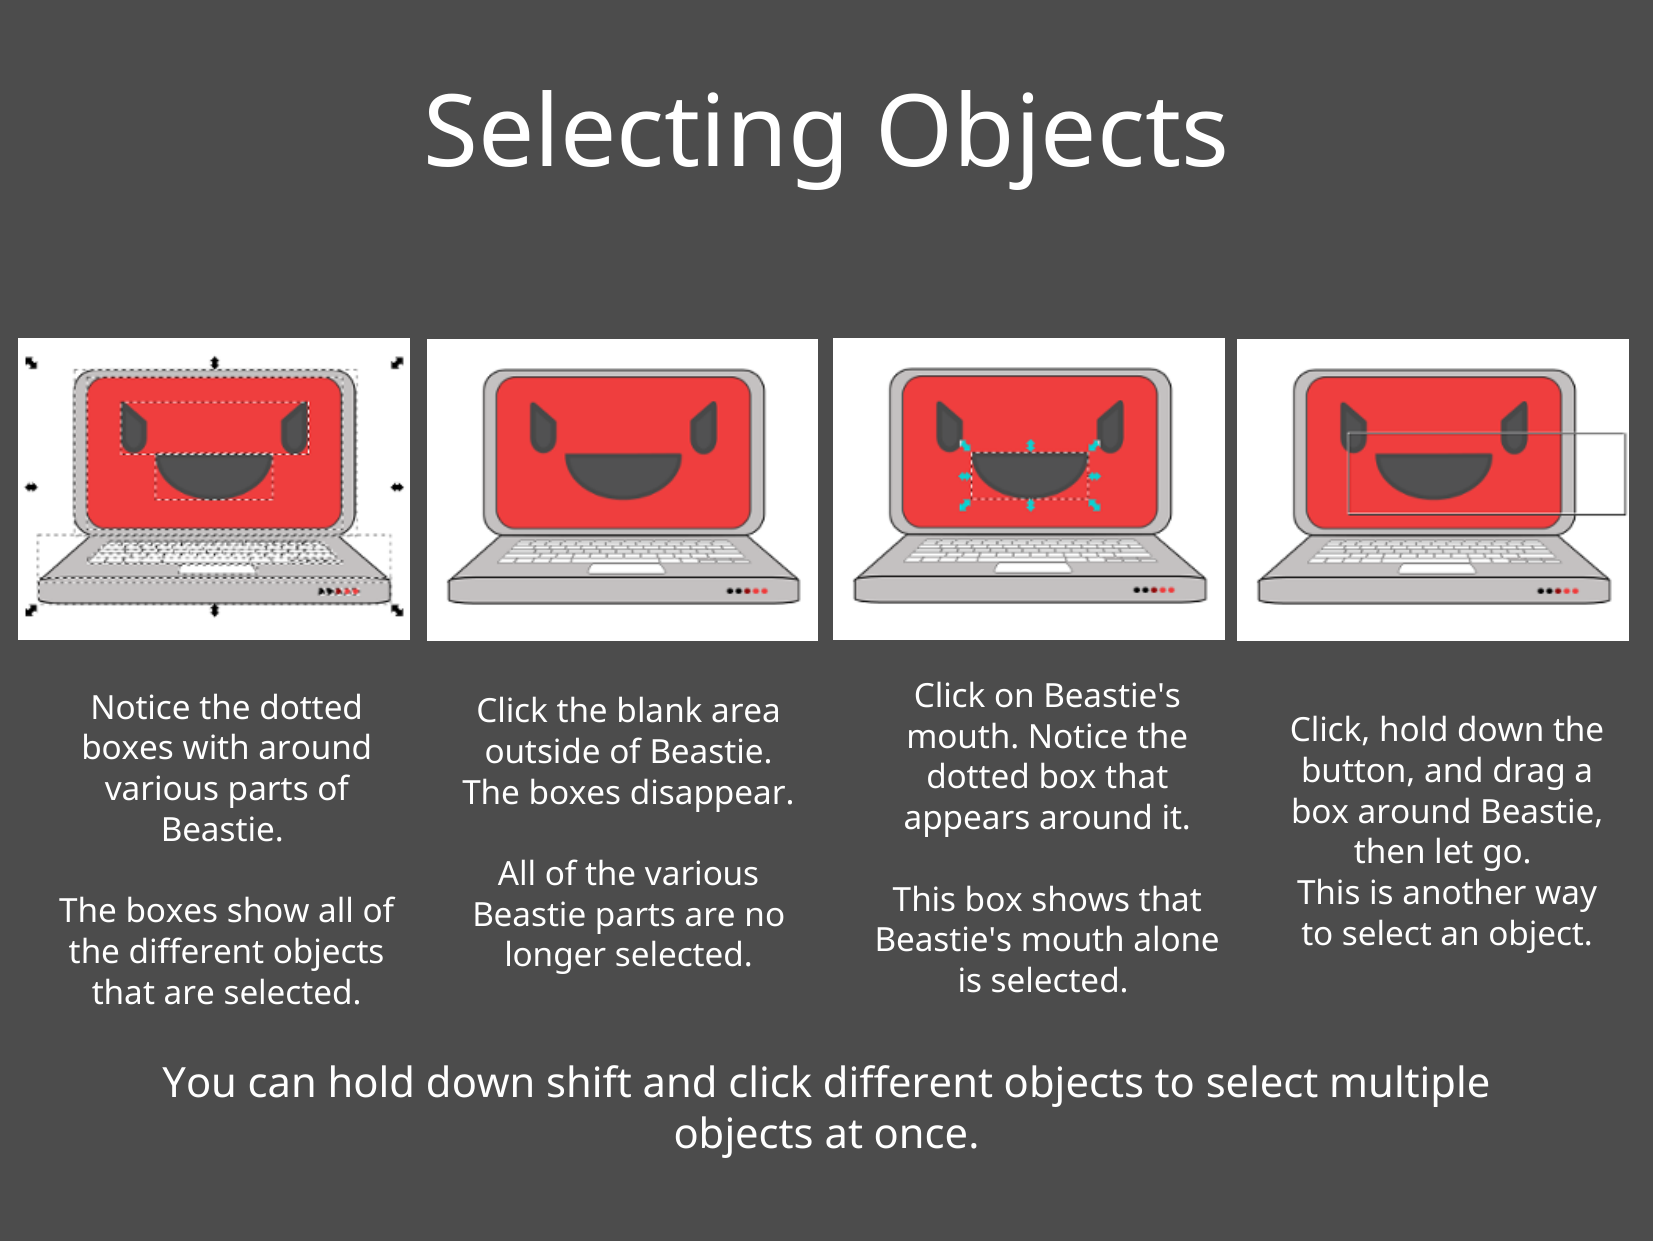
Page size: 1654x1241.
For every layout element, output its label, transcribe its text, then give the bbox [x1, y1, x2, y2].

title You can hold down shift and click different objects to select multiple objects at once. [132, 1058, 1521, 1156]
picture [833, 338, 1225, 640]
picture [427, 339, 818, 642]
title Click on Beastie's mouth. Notice the dotted box that appears around it. This box shows that Beastie's mouth alone is selected. [870, 689, 1225, 986]
title Notice the dotted boxes with around various parts of Beastie. The boxes show all of the different objects that are selected. [49, 683, 405, 1016]
title Click the blank area outside of Beastie. The boxes disappear. All of the various Beastie parts are no longer selected. [458, 684, 800, 981]
picture [18, 338, 410, 640]
title Selecting Objects [76, 6, 1577, 269]
picture [1237, 339, 1629, 642]
title Click, hold down the button, and drag a box around Beastie, then let go. This is another way to select an object. [1277, 685, 1618, 978]
